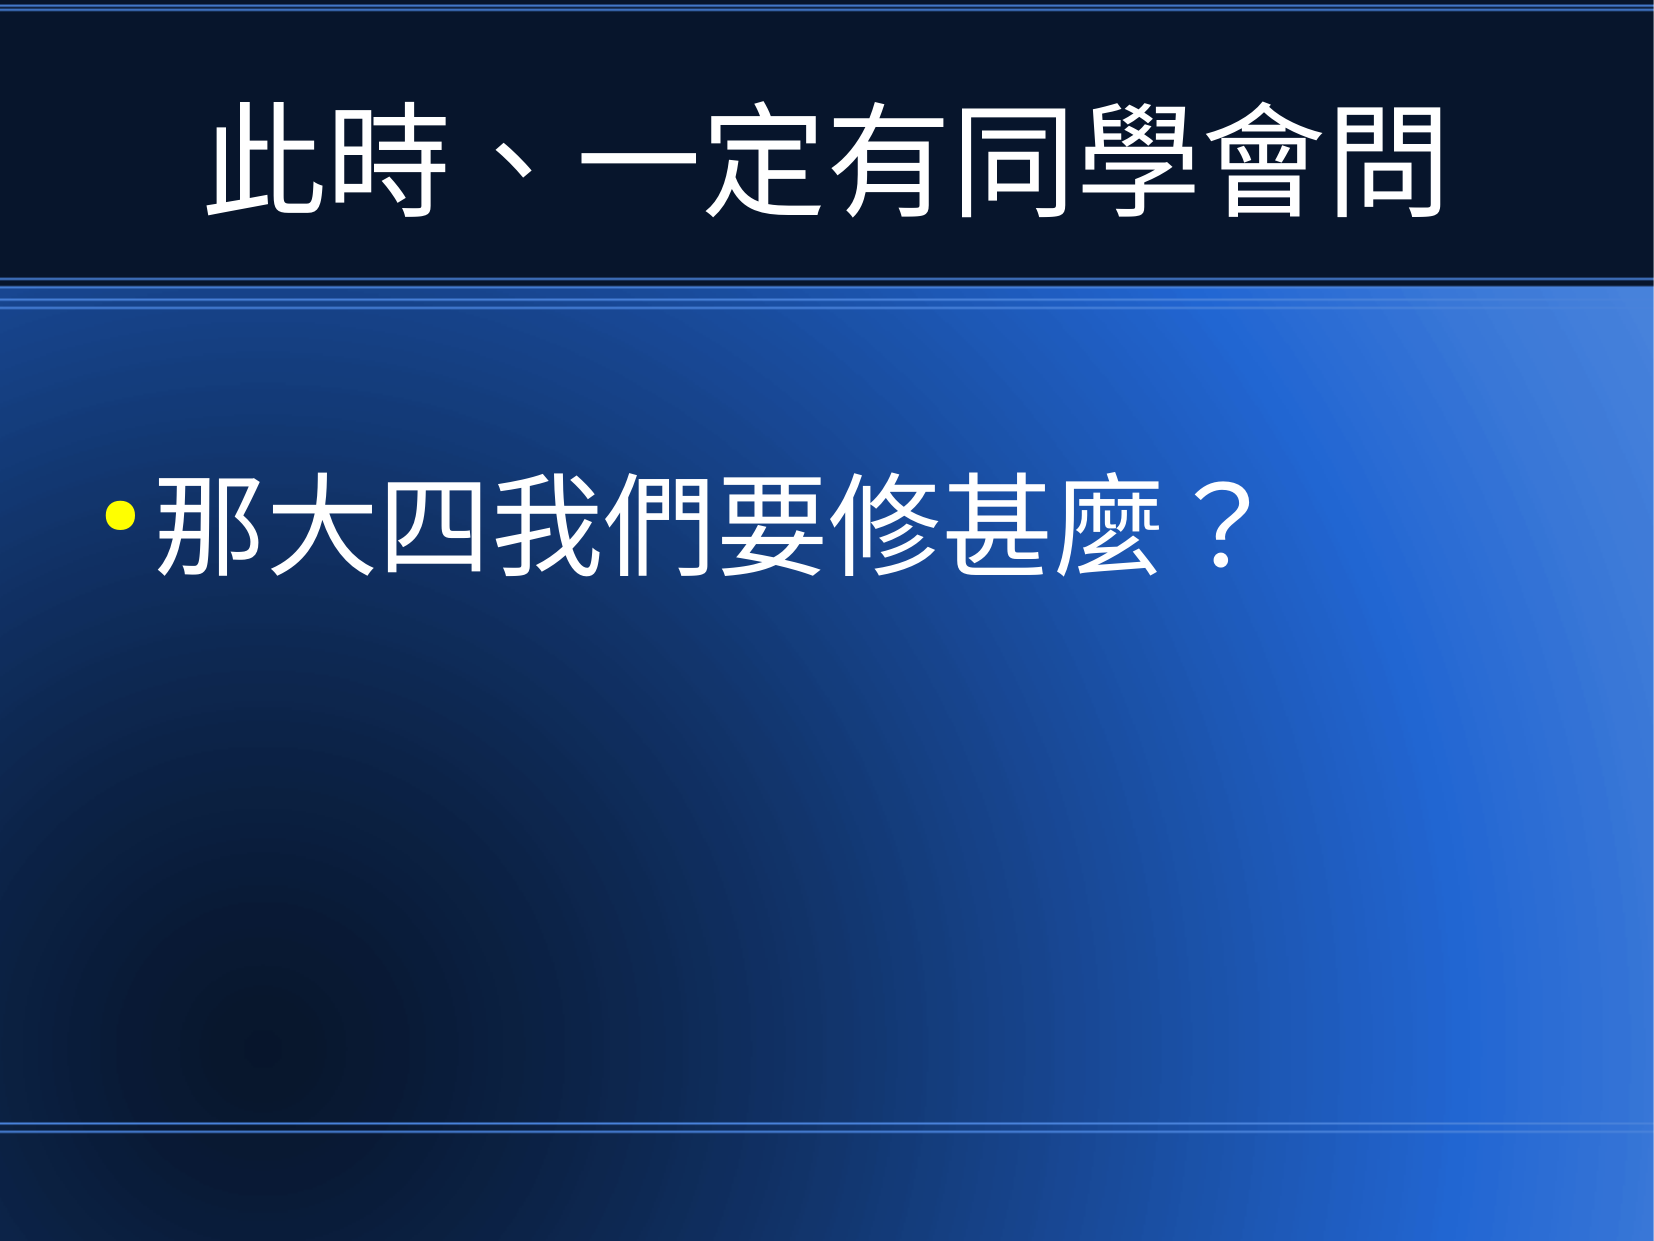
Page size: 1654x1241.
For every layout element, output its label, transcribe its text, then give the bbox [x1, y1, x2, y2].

picture [0, 0, 1654, 1241]
list 那大四我們要修甚麼？ [82, 355, 1571, 1241]
title 此時、一定有同學會問 [82, 49, 1571, 257]
